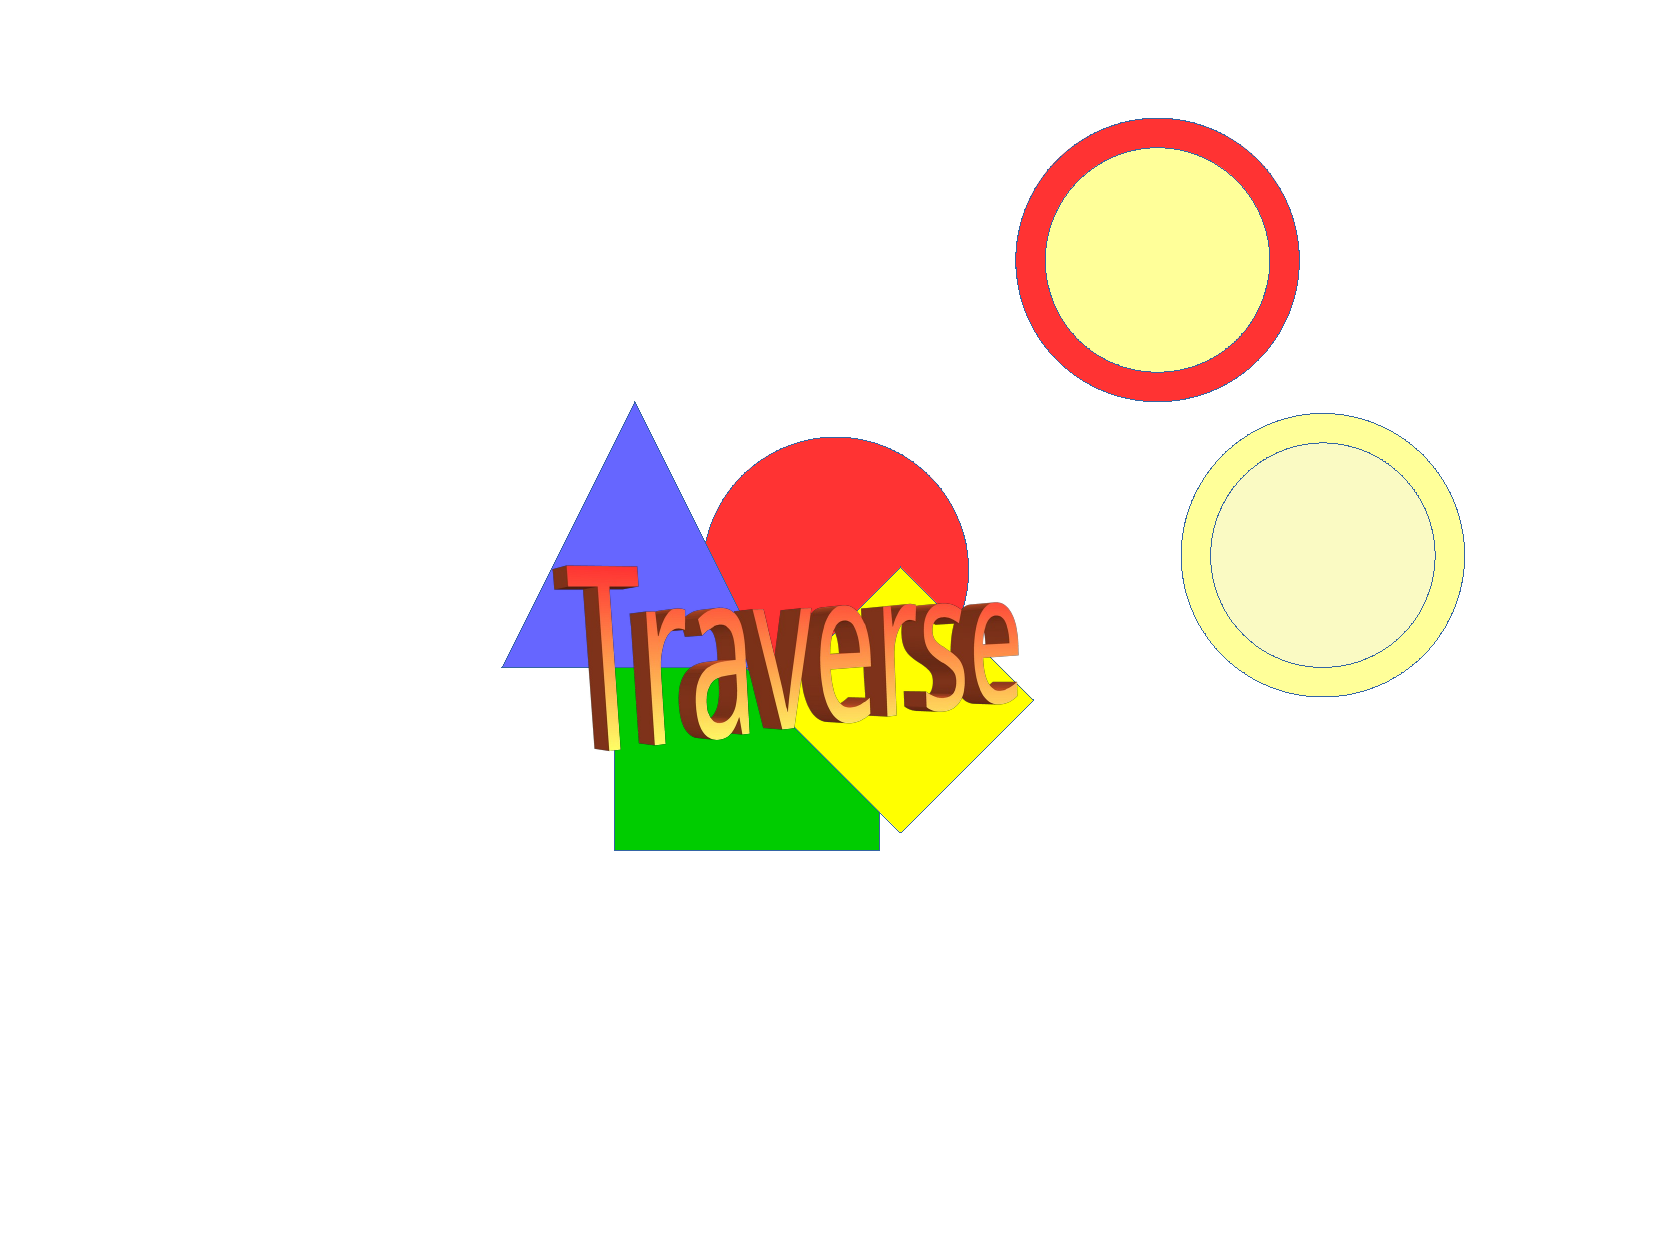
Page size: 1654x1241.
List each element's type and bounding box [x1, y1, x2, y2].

text_box [707, 679, 719, 717]
text_box [501, 401, 1034, 851]
text_box [1015, 118, 1300, 402]
text_box [1181, 413, 1465, 697]
text_box [933, 624, 954, 651]
text_box [830, 631, 839, 654]
text_box [831, 667, 865, 703]
text_box [983, 657, 1016, 684]
